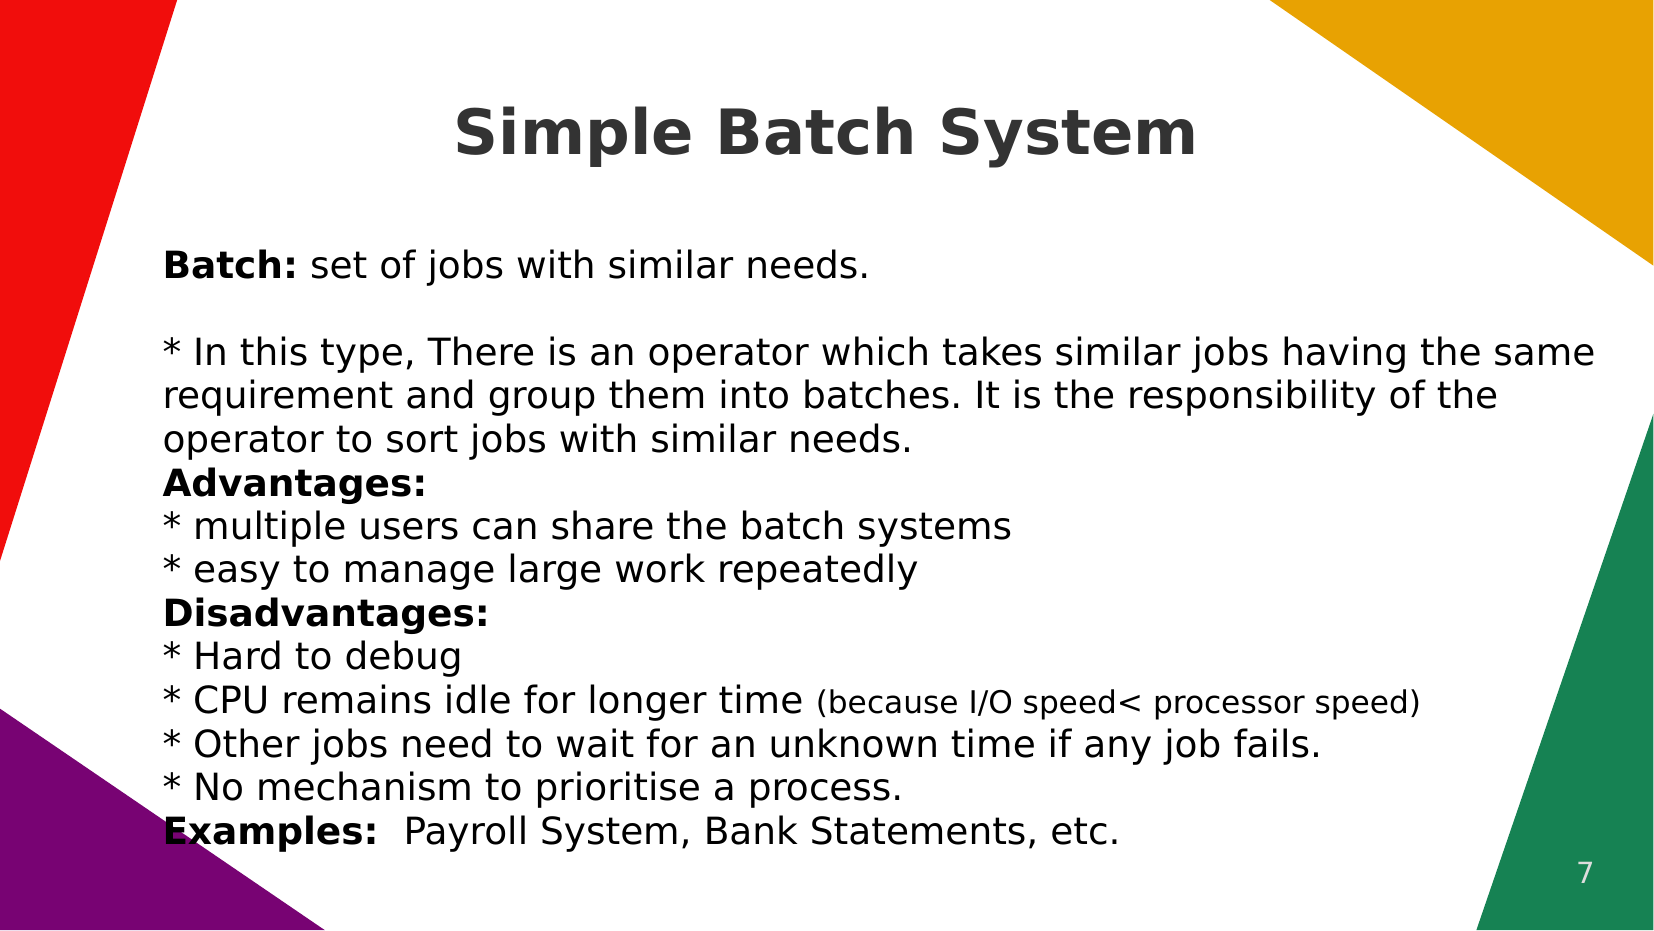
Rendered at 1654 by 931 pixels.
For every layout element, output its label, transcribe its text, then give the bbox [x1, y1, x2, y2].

text_box Batch: set of jobs with similar needs. * In this type, There is an operator which takes similar jobs having the same requirement and group them into batches. It is the responsibility of the operator to sort jobs with similar needs. Advantages: * multiple users can share the batch systems * easy to manage large work repeatedly Disadvantages: * Hard to debug * CPU remains idle for longer time (because I/O speed< processor speed) * Other jobs need to wait for an unknown time if any job fails. * No mechanism to prioritise a process. Examples: Payroll System, Bank Statements, etc. [147, 236, 1630, 861]
title Simple Batch System [118, 59, 1536, 207]
